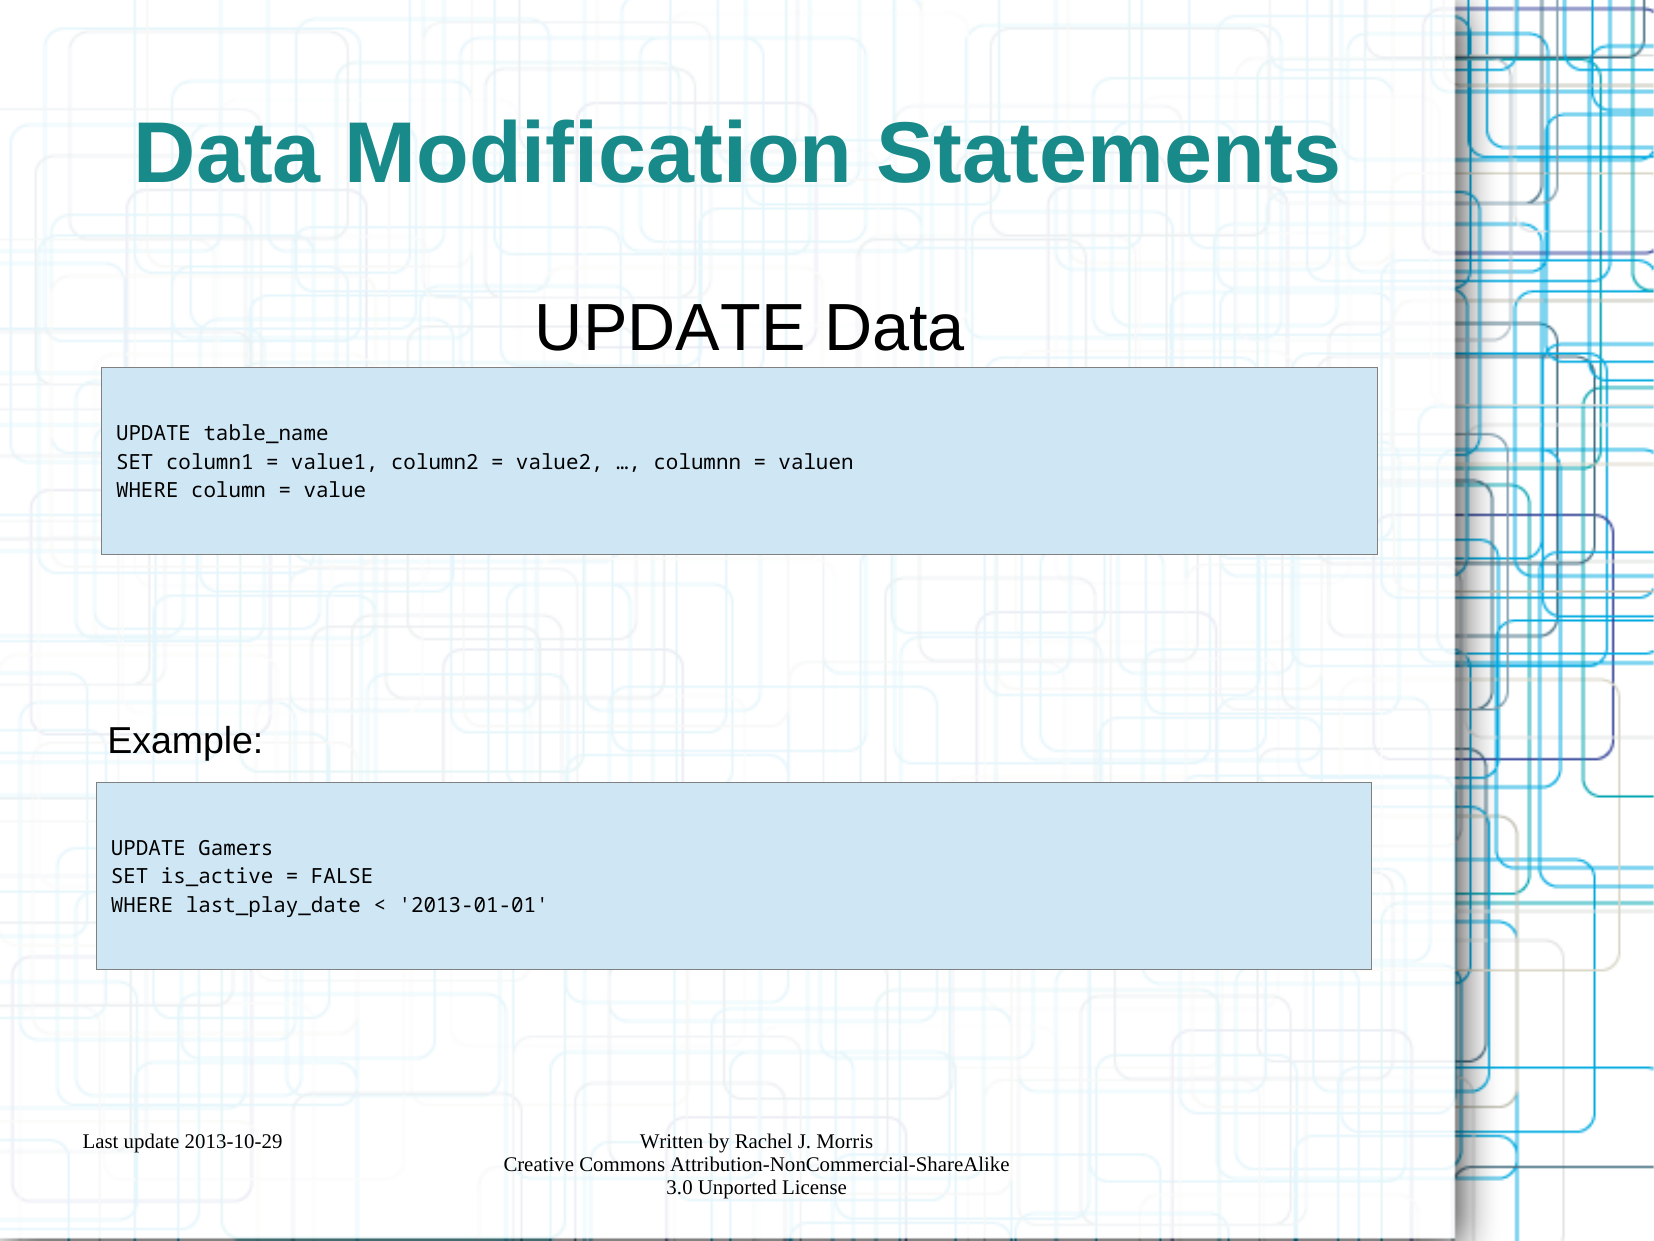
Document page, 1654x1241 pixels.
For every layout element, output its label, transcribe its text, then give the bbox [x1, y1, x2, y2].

text_box Example: [92, 712, 1371, 770]
text_box UPDATE table_name SET column1 = value1, column2 = value2, …, columnn = valuen WHERE column = value [101, 367, 1378, 555]
title Data Modification Statements [59, 49, 1418, 257]
picture [0, 0, 1654, 1241]
list UPDATE Data [82, 290, 1418, 371]
text_box UPDATE Gamers SET is_active = FALSE WHERE last_play_date < '2013-01-01' [96, 782, 1372, 970]
